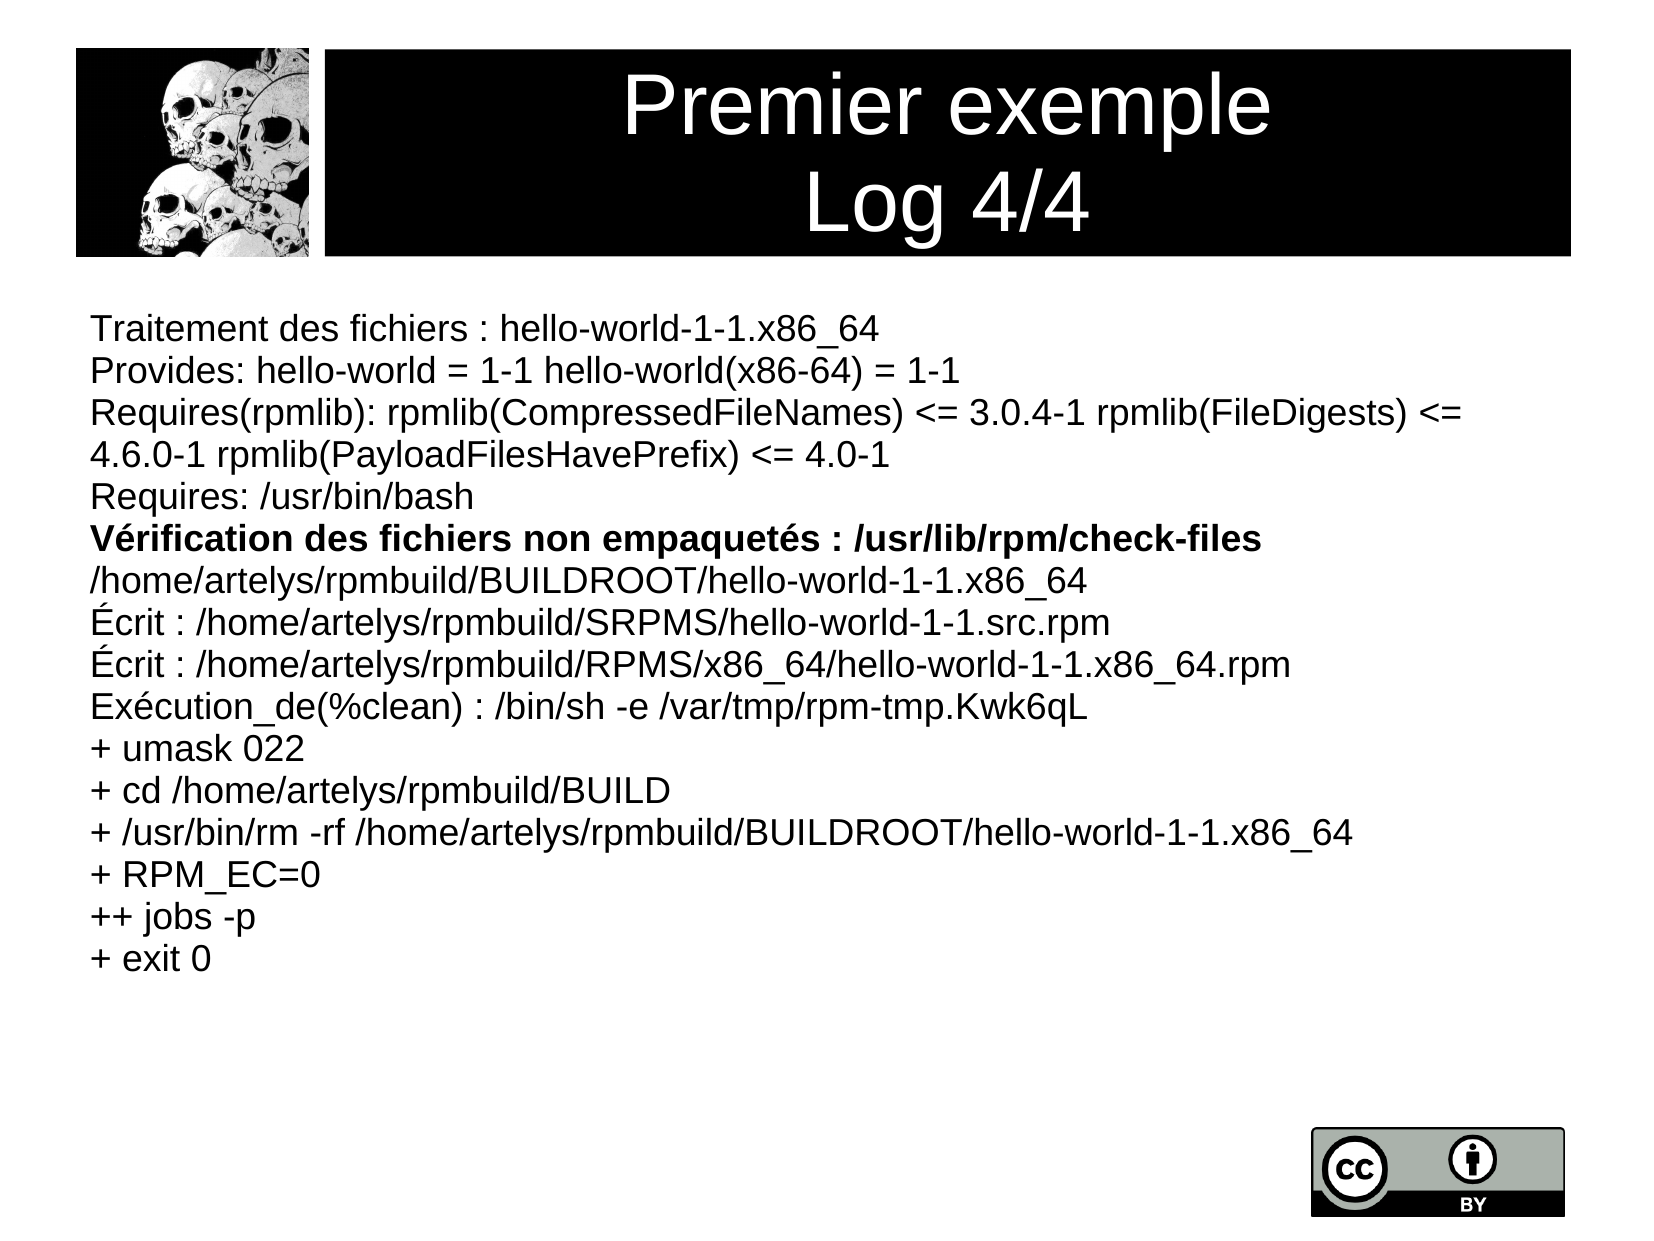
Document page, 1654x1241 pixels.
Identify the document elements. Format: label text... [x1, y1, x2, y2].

picture [76, 48, 309, 257]
picture [1311, 1127, 1565, 1217]
text_box Traitement des fichiers : hello-world-1-1.x86_64 Provides: hello-world = 1-1 hello-world(x86-64) = 1-1 Requires(rpmlib): rpmlib(CompressedFileNames) <= 3.0.4-1 rpmlib(FileDigests) <= 4.6.0-1 rpmlib(PayloadFilesHavePrefix) <= 4.0-1 Requires: /usr/bin/bash Vérification des fichiers non empaquetés : /usr/lib/rpm/check-files /home/artelys/rpmbuild/BUILDROOT/hello-world-1-1.x86_64 Écrit : /home/artelys/rpmbuild/SRPMS/hello-world-1-1.src.rpm Écrit : /home/artelys/rpmbuild/RPMS/x86_64/hello-world-1-1.x86_64.rpm Exécution_de(%clean) : /bin/sh -e /var/tmp/rpm-tmp.Kwk6qL + umask 022 + cd /home/artelys/rpmbuild/BUILD + /usr/bin/rm -rf /home/artelys/rpmbuild/BUILDROOT/hello-world-1-1.x86_64 + RPM_EC=0 ++ jobs -p + exit 0 [75, 300, 1576, 1029]
title Premier exemple Log 4/4 [324, 49, 1571, 257]
